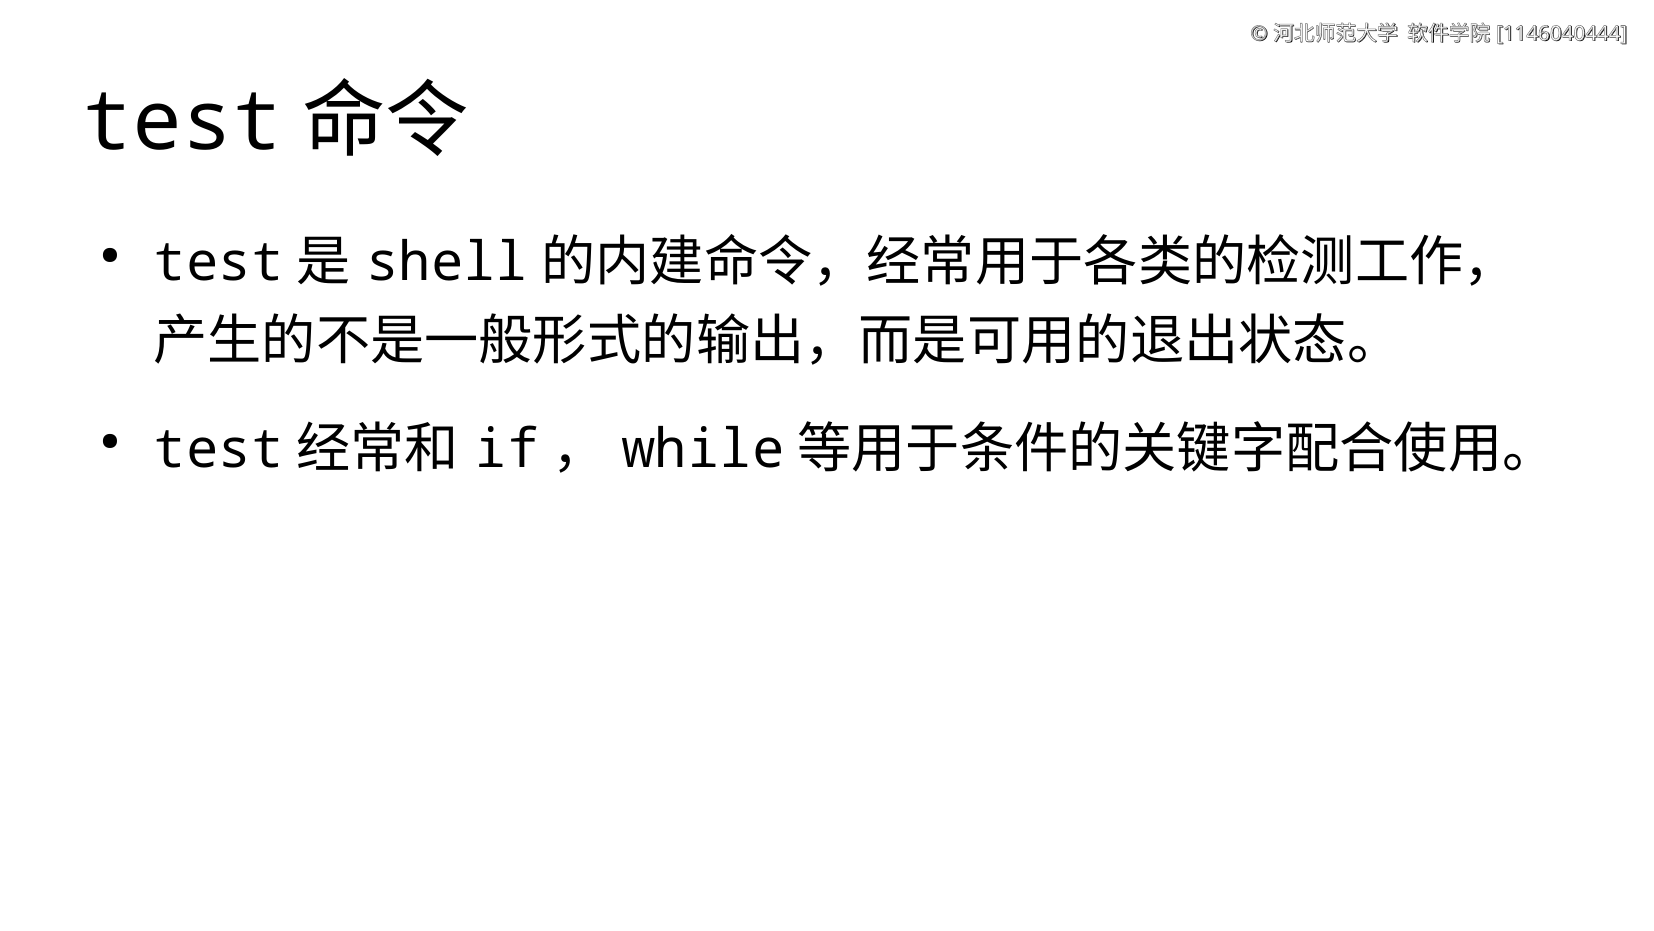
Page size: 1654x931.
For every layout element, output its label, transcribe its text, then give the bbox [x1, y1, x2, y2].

list test是shell的内建命令，经常用于各类的检测工作，产生的不是一般形式的输出，而是可用的退出状态。 test经常和if，while等用于条件的关键字配合使用。 [82, 217, 1571, 758]
title test命令 [82, 37, 1571, 189]
